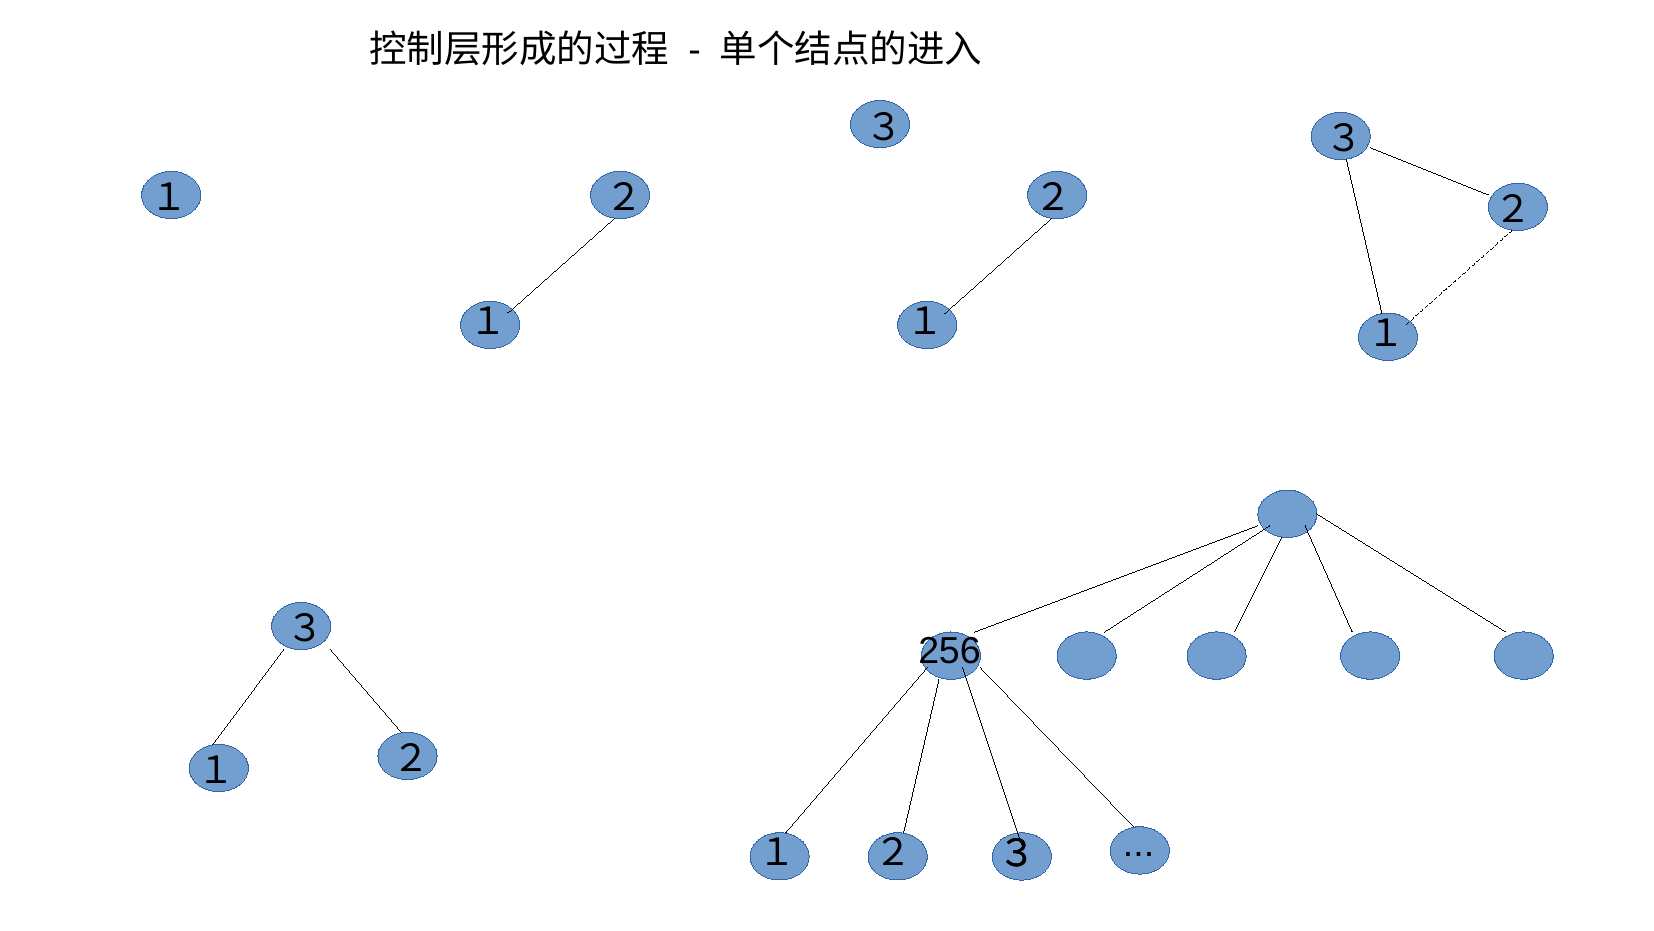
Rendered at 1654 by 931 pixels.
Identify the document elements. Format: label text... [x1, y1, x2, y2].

text_box ３ [1311, 100, 1379, 172]
text_box ２ [860, 814, 928, 886]
text_box [1340, 631, 1400, 680]
text_box ３ [850, 89, 918, 160]
text_box １ [454, 283, 522, 354]
text_box ２ [590, 159, 658, 231]
text_box １ [183, 732, 251, 803]
text_box [1494, 631, 1554, 680]
text_box [1057, 631, 1117, 680]
text_box １ [891, 283, 959, 354]
text_box ２ [377, 721, 446, 792]
text_box １ [1352, 295, 1420, 366]
text_box [1257, 490, 1317, 538]
text_box ２ [1480, 171, 1548, 243]
text_box １ [135, 159, 203, 254]
text_box ３ [271, 590, 339, 661]
text_box ３ [984, 815, 1052, 886]
text_box １ [744, 814, 812, 886]
text_box ... [1108, 814, 1170, 872]
text_box ２ [1019, 159, 1087, 230]
text_box [1187, 631, 1247, 680]
text_box 256 [903, 622, 996, 680]
text_box 控制层形成的过程 - 单个结点的进入 [354, 11, 998, 83]
